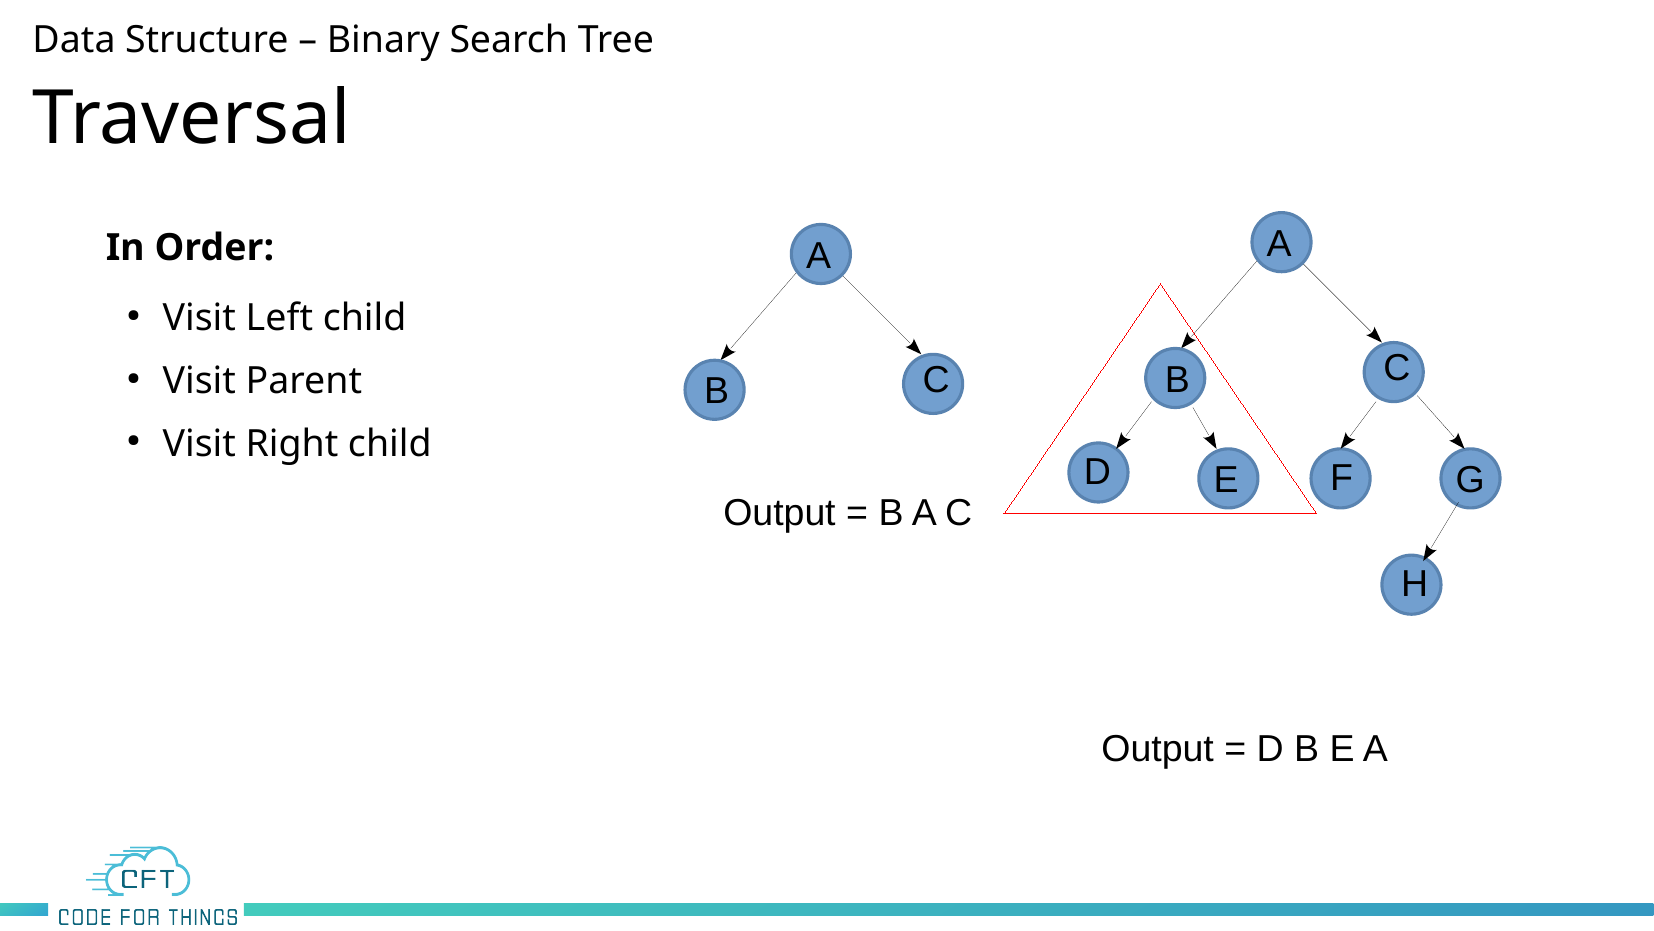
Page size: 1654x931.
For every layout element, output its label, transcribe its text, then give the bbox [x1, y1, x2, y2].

text_box Output = B A C [708, 484, 988, 542]
text_box C [1368, 338, 1424, 396]
text_box [1376, 396, 1412, 402]
text_box G [1440, 451, 1496, 508]
text_box [685, 374, 689, 405]
text_box [903, 370, 907, 398]
text_box H [1386, 555, 1441, 612]
text_box B [689, 362, 745, 420]
text_box [1307, 227, 1312, 258]
text_box Visit Left child Visit Parent Visit Right child [112, 283, 550, 453]
text_box C [907, 350, 963, 408]
text_box F [1315, 448, 1371, 506]
text_box In Order: [91, 212, 461, 271]
text_box [916, 408, 951, 414]
text_box E [1198, 451, 1254, 508]
text_box Output = D B E A [1086, 720, 1607, 778]
text_box A [791, 226, 846, 284]
text_box [846, 238, 851, 270]
text_box [1364, 357, 1368, 387]
text_box [1003, 283, 1317, 514]
picture [59, 846, 237, 925]
text_box [1496, 463, 1501, 494]
text_box A [1251, 214, 1307, 272]
text_box [1311, 463, 1315, 494]
text_box [1381, 569, 1386, 600]
text_box B [1150, 350, 1205, 408]
title Data Structure – Binary Search Tree Traversal [32, 12, 1184, 166]
text_box D [1068, 442, 1124, 500]
